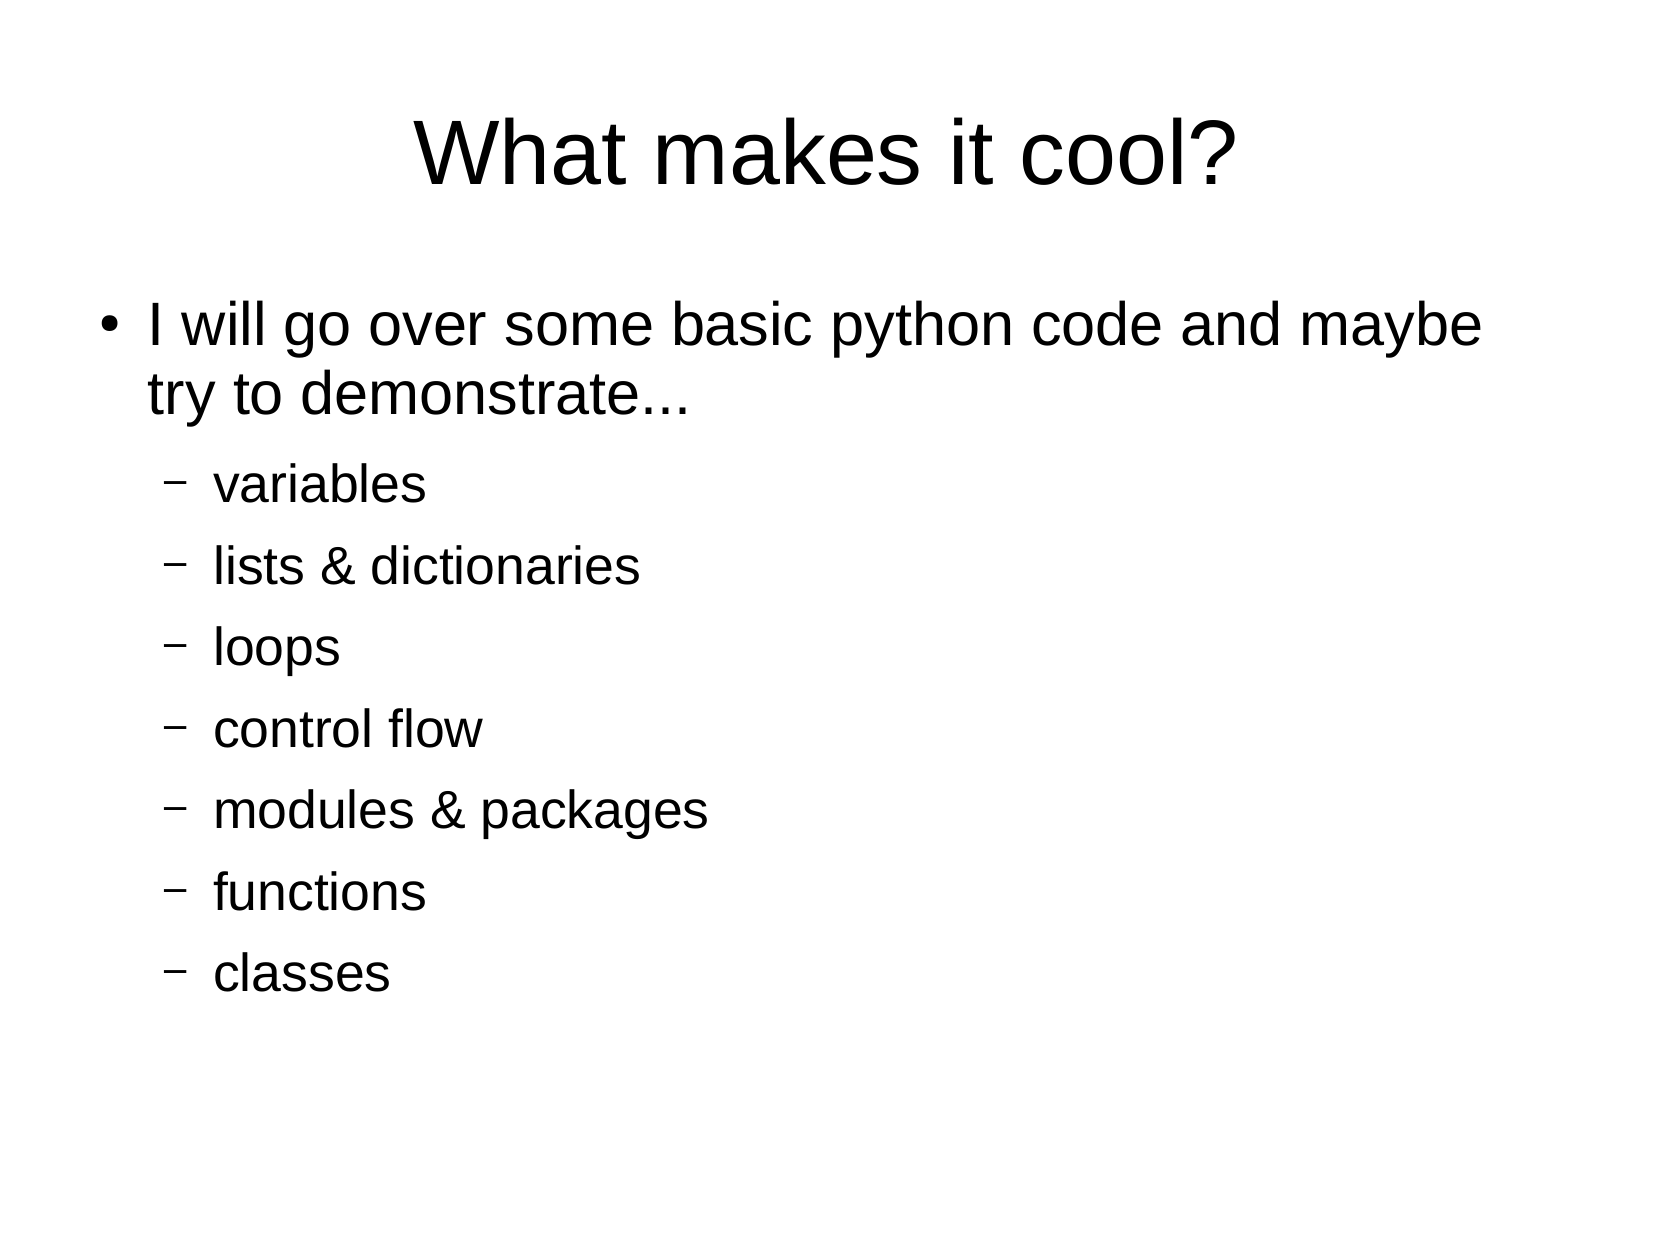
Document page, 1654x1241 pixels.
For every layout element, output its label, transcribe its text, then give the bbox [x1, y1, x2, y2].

title What makes it cool? [82, 49, 1571, 257]
list I will go over some basic python code and maybe try to demonstrate... variables lists & dictionaries loops control flow modules & packages functions classes [82, 290, 1538, 1010]
